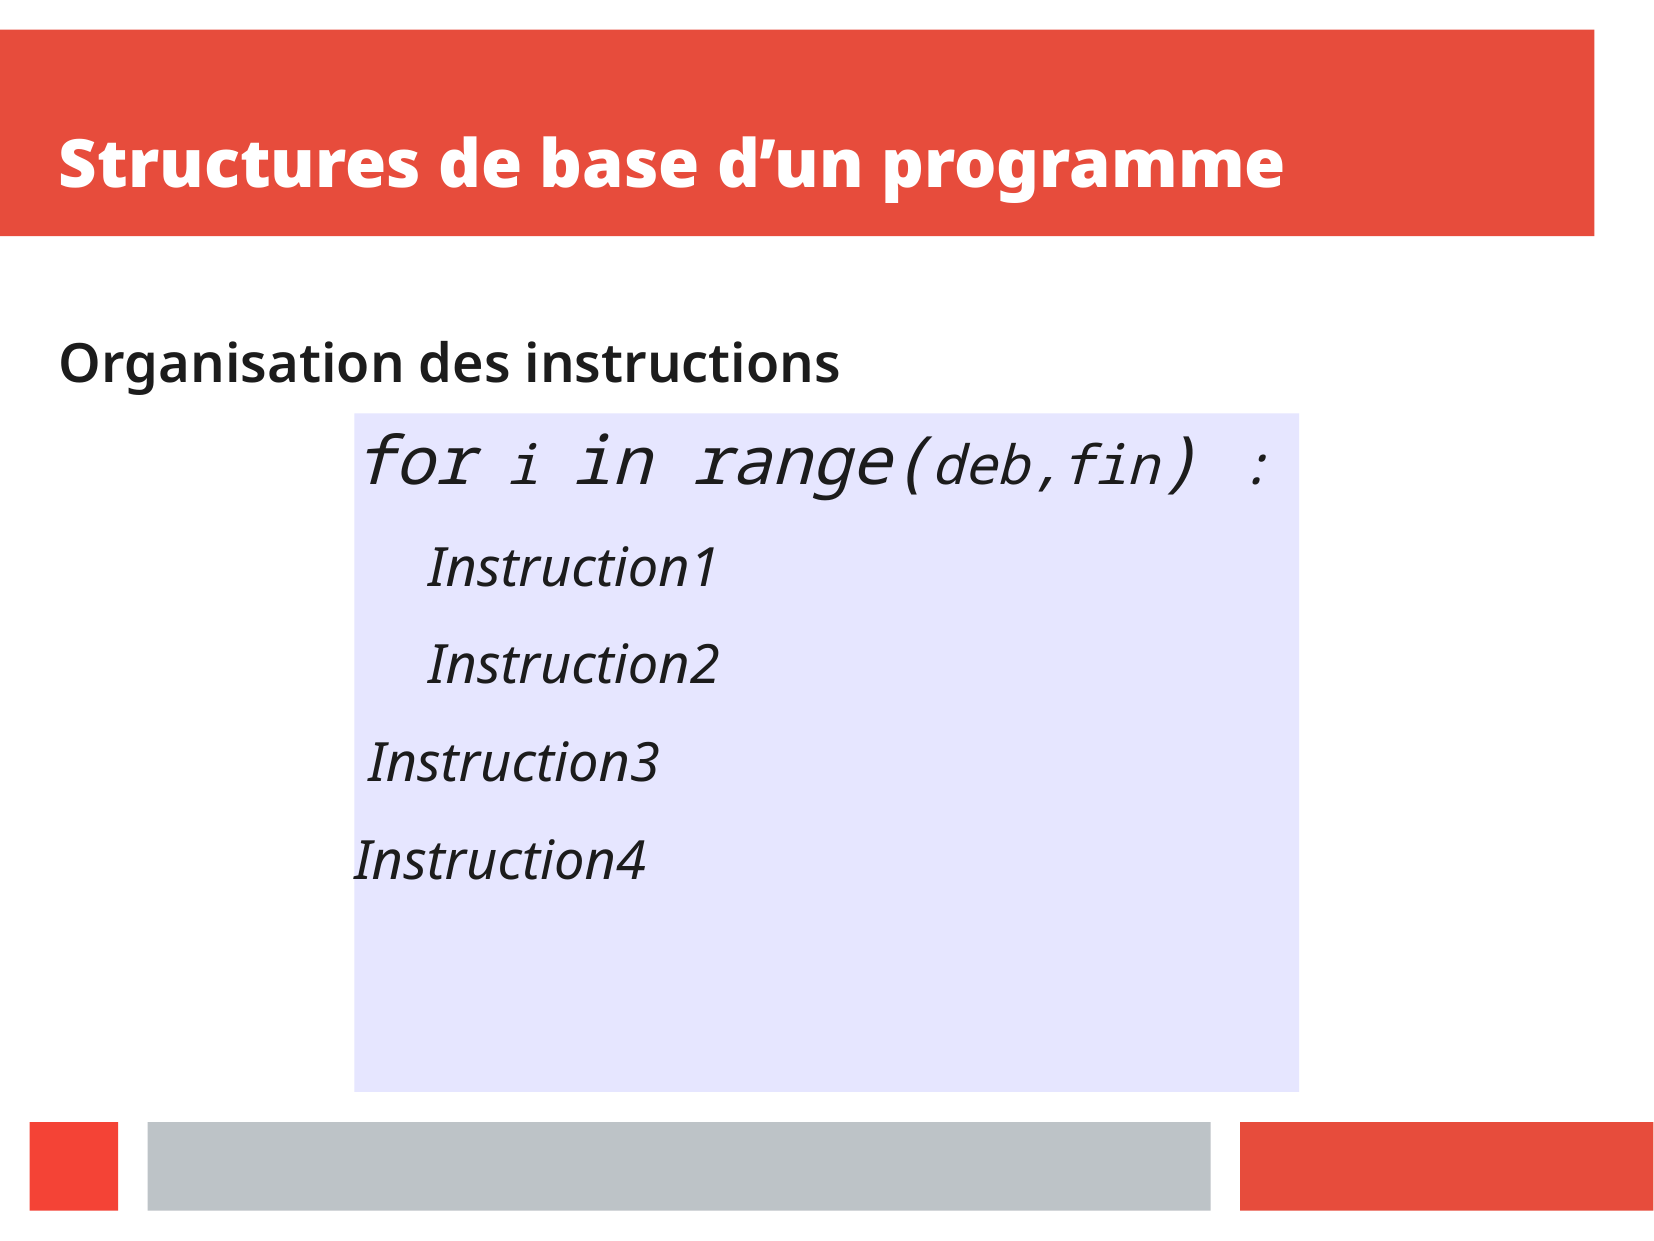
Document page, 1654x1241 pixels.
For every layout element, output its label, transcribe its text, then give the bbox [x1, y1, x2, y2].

list Organisation des instructions [59, 324, 1565, 691]
list for i in range(deb,fin) : Instruction1 Instruction2 Instruction3 Instruction4 [354, 413, 1300, 1092]
title Structures de base d’un programme [59, 59, 1595, 207]
